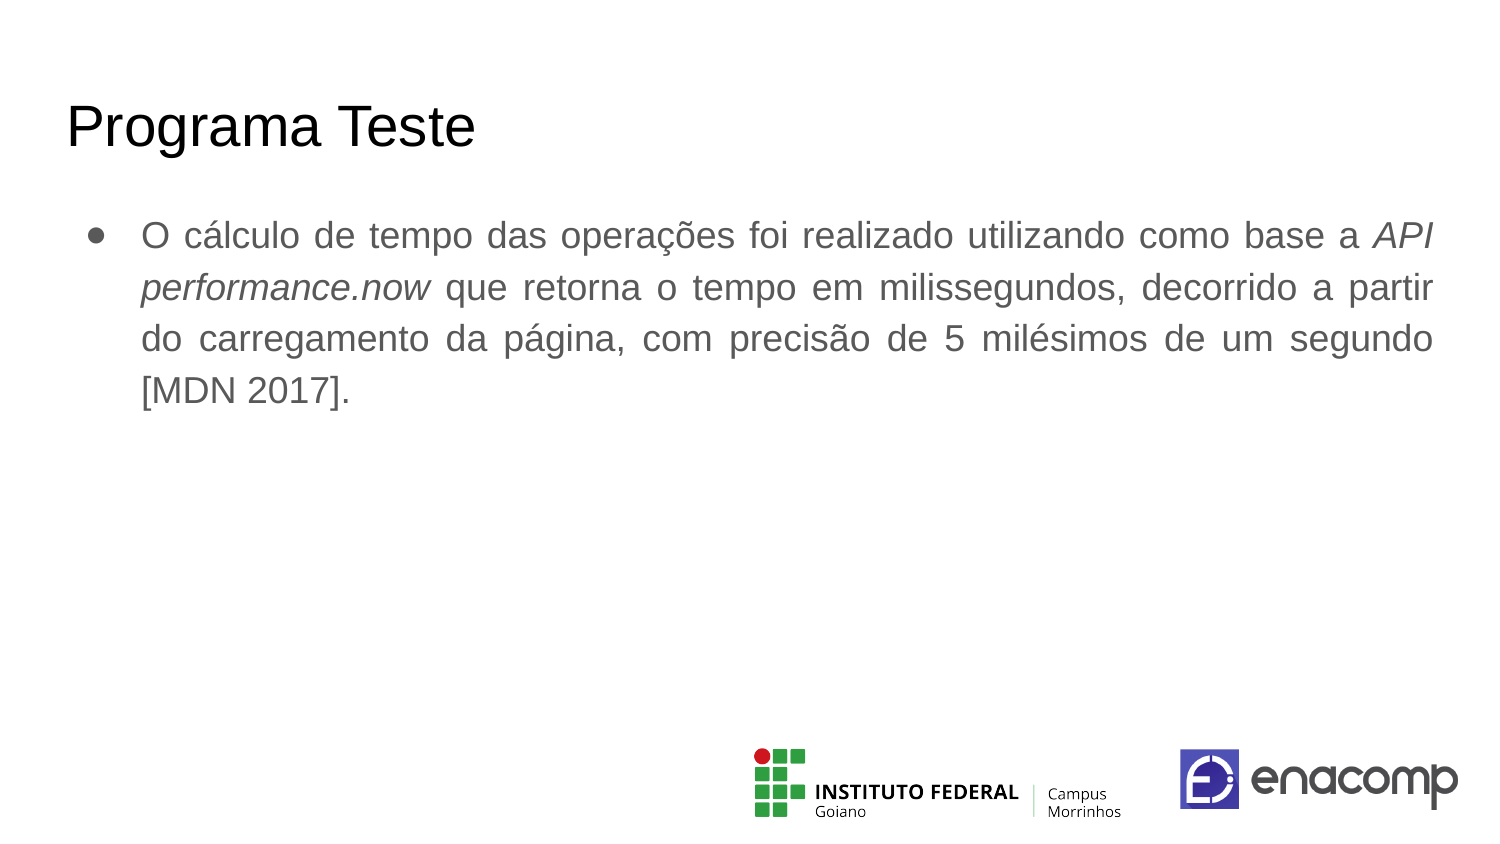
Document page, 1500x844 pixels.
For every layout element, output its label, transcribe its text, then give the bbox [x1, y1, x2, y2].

list O cálculo de tempo das operações foi realizado utilizando como base a API performance.now que retorna o tempo em milissegundos, decorrido a partir do carregamento da página, com precisão de 5 milésimos de um segundo [MDN 2017]. [51, 189, 1449, 750]
picture [1180, 749, 1458, 810]
title Programa Teste [51, 72, 1449, 167]
picture [739, 649, 1129, 844]
